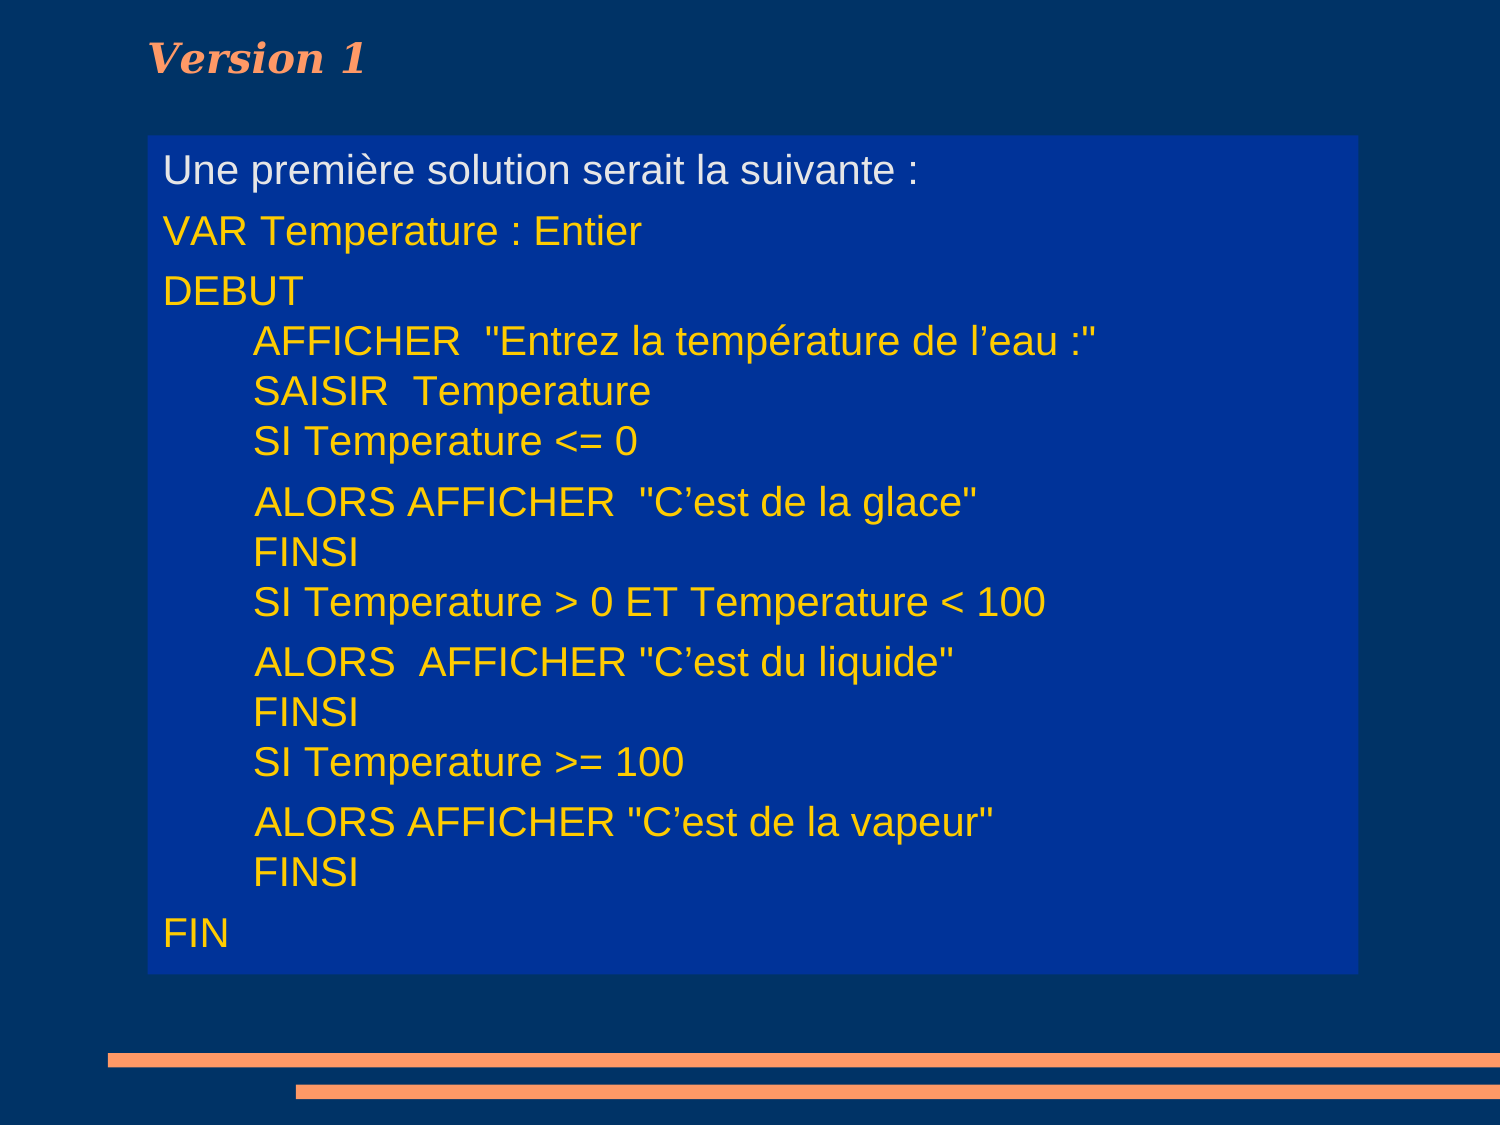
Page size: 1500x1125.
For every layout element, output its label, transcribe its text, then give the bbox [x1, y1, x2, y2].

title Version 1 [112, 0, 1388, 114]
list Une première solution serait la suivante : VAR Temperature : Entier DEBUT AFFICHER "Entrez la température de l’eau :" SAISIR Temperature SI Temperature <= 0 ALORS AFFICHER "C’est de la glace" FINSI SI Temperature > 0 ET Temperature < 100 ALORS AFFICHER "C’est du liquide" FINSI SI Temperature >= 100 ALORS AFFICHER "C’est de la vapeur" FINSI FIN [147, 135, 1359, 975]
